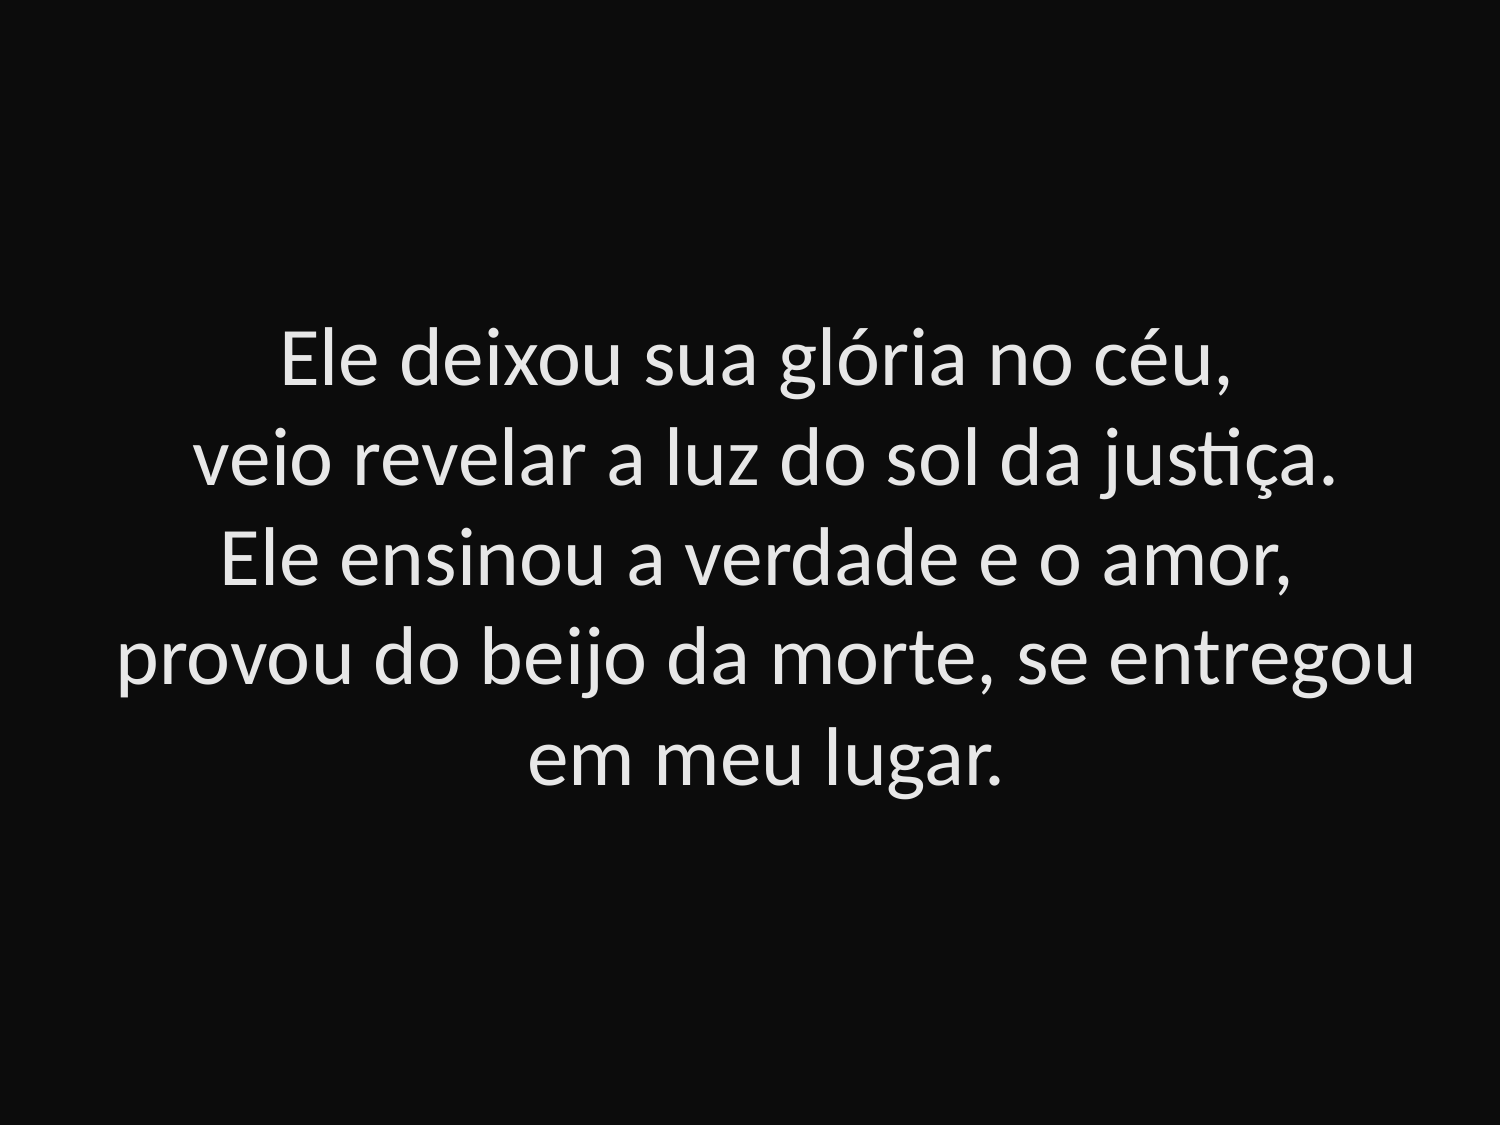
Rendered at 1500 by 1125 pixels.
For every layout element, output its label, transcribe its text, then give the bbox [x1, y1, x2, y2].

title Ele deixou sua glória no céu, veio revelar a luz do sol da justiça. Ele ensinou a verdade e o amor, provou do beijo da morte, se entregou em meu lugar. [75, 45, 1459, 1059]
